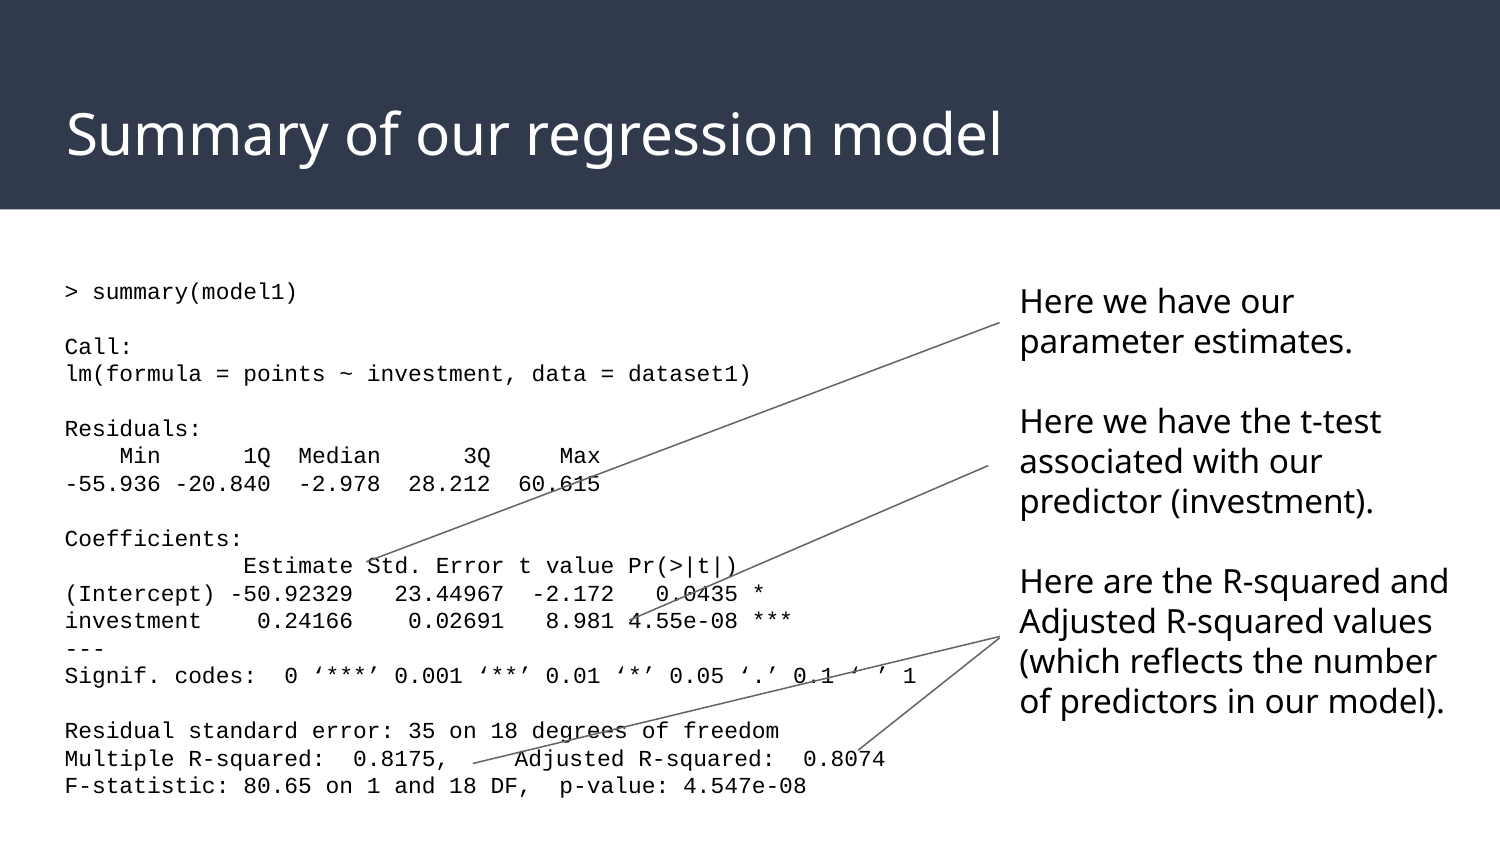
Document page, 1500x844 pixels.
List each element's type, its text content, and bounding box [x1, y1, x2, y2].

text_box > summary(model1) Call: lm(formula = points ~ investment, data = dataset1) Residuals: Min 1Q Median 3Q Max -55.936 -20.840 -2.978 28.212 60.615 Coefficients: Estimate Std. Error t value Pr(>|t|) (Intercept) -50.92329 23.44967 -2.172 0.0435 * investment 0.24166 0.02691 8.981 4.55e-08 *** --- Signif. codes: 0 ‘***’ 0.001 ‘**’ 0.01 ‘*’ 0.05 ‘.’ 0.1 ‘ ’ 1 Residual standard error: 35 on 18 degrees of freedom Multiple R-squared: 0.8175, Adjusted R-squared: 0.8074 F-statistic: 80.65 on 1 and 18 DF, p-value: 4.547e-08 [49, 261, 968, 824]
title Summary of our regression model [51, 82, 1449, 185]
text_box Here we have our parameter estimates. Here we have the t-test associated with our predictor (investment). Here are the R-squared and Adjusted R-squared values (which reflects the number of predictors in our model). [1004, 265, 1469, 819]
